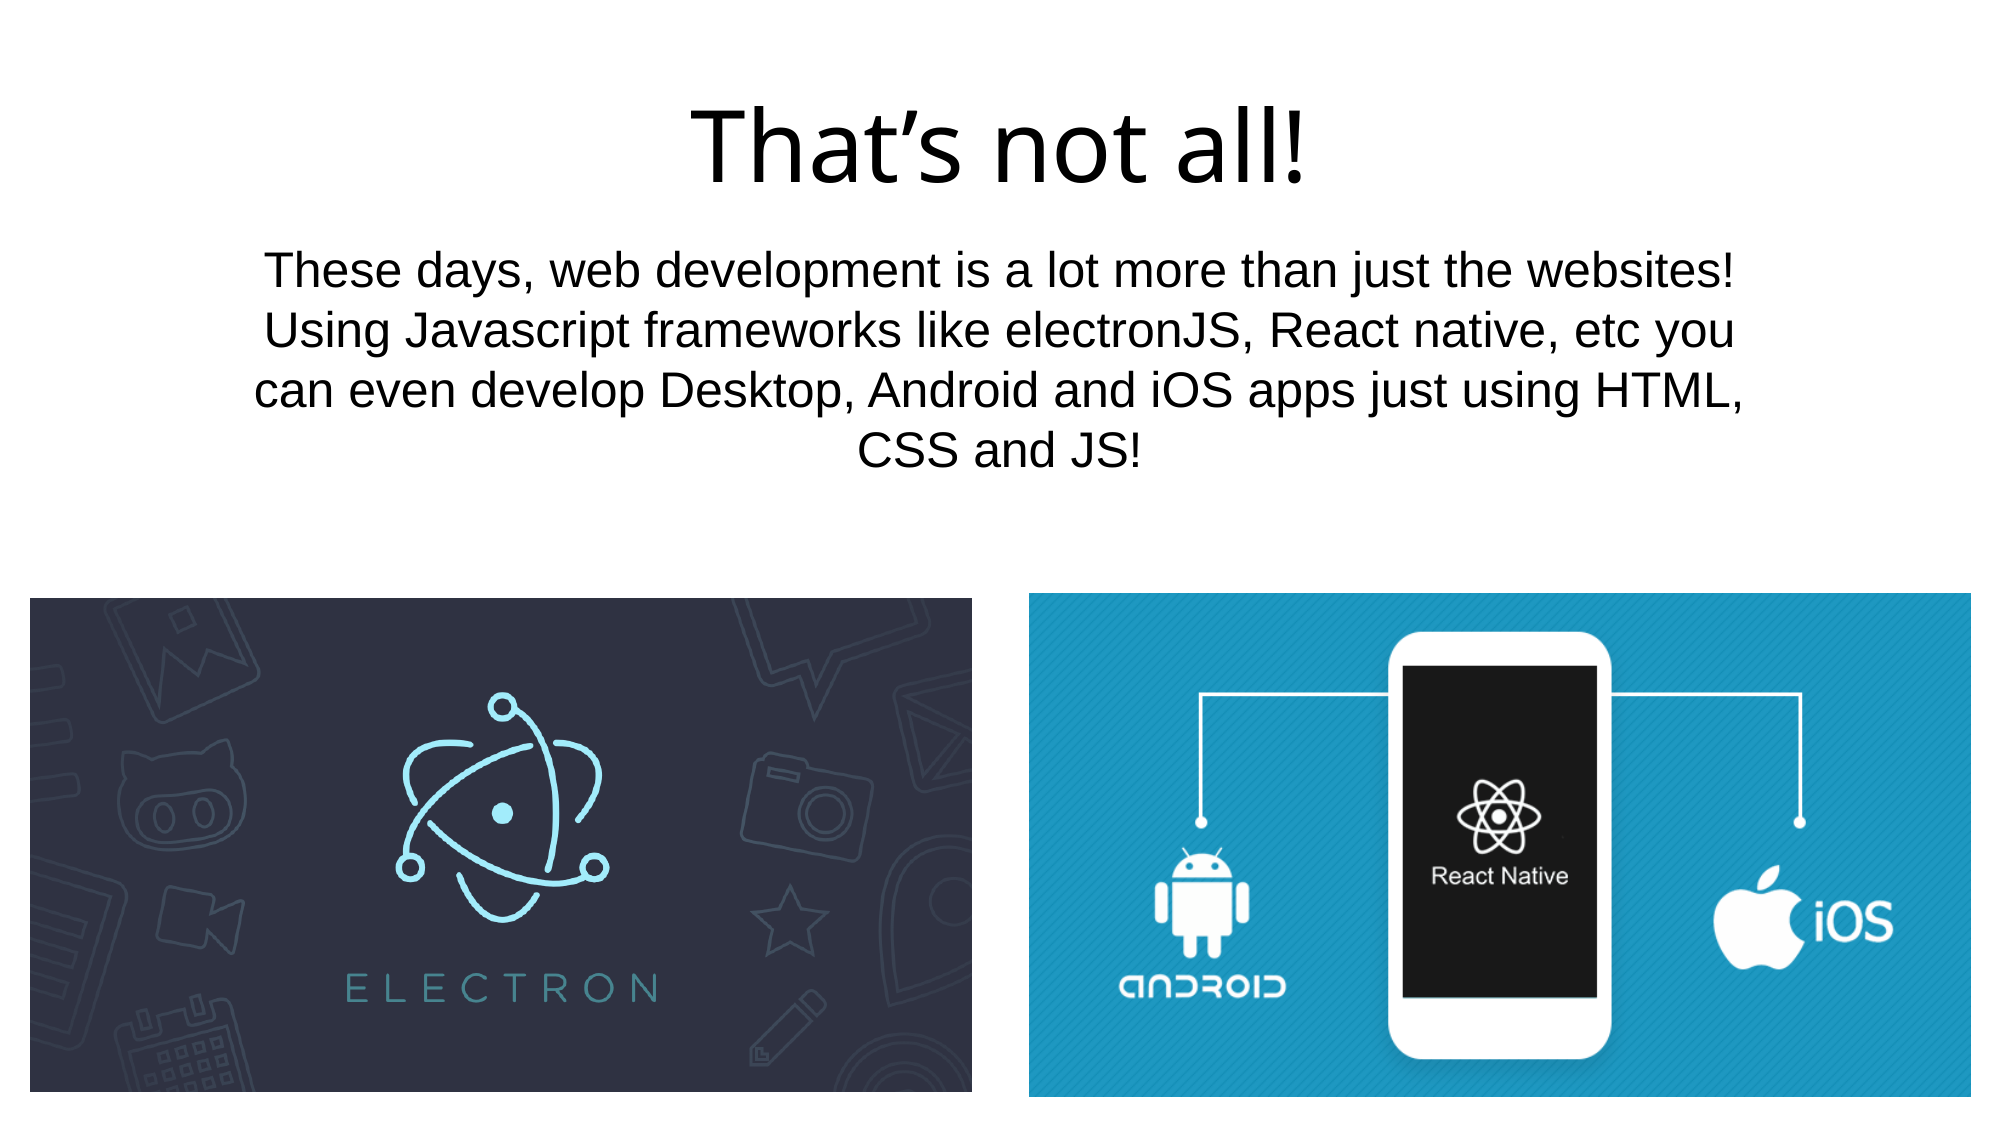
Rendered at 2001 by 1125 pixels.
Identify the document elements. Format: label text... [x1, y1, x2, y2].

picture [1029, 593, 1971, 1097]
text_box That’s not all! [211, 27, 1789, 196]
picture [30, 598, 972, 1092]
text_box These days, web development is a lot more than just the websites! Using Javascript frameworks like electronJS, React native, etc you can even develop Desktop, Android and iOS apps just using HTML, CSS and JS! [215, 222, 1784, 557]
